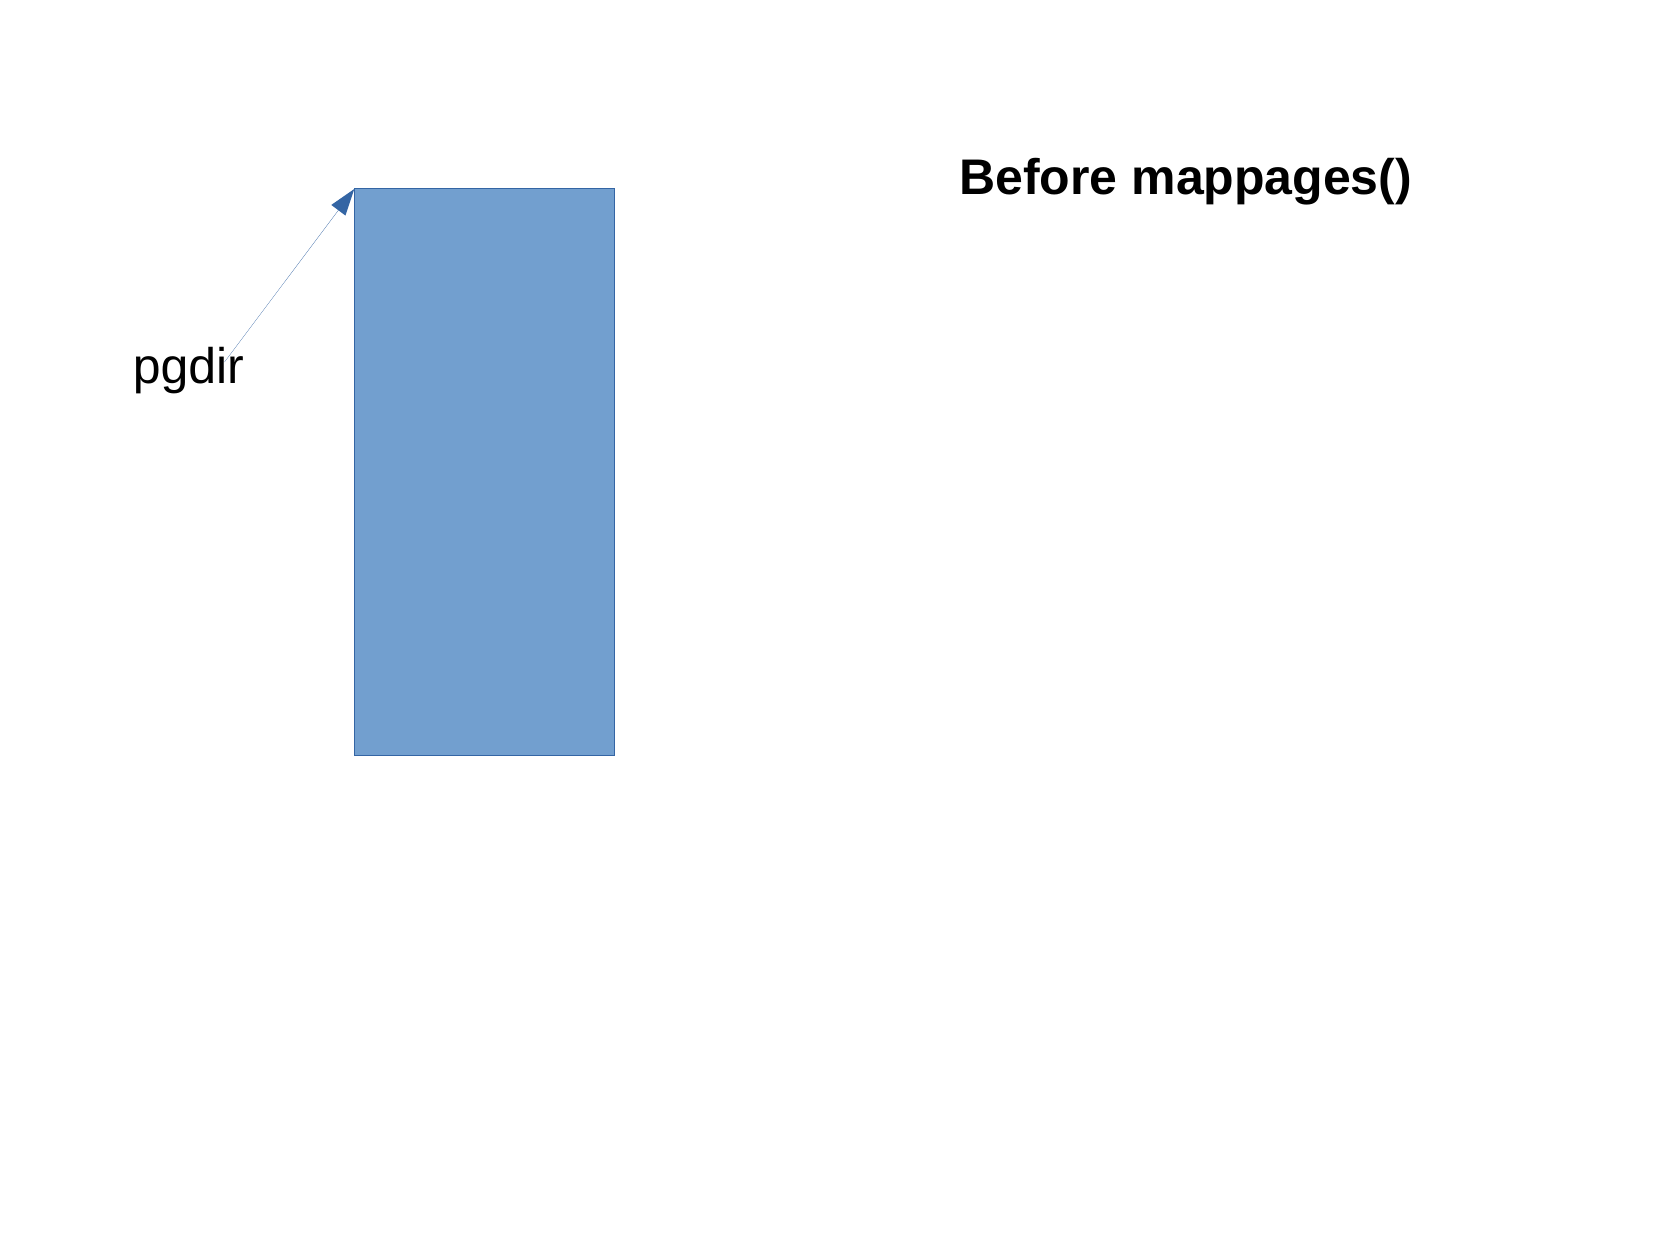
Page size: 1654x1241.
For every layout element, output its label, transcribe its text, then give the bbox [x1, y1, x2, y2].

text_box pgdir [118, 330, 284, 407]
text_box [354, 188, 615, 756]
text_box Before mappages() [944, 141, 1560, 274]
